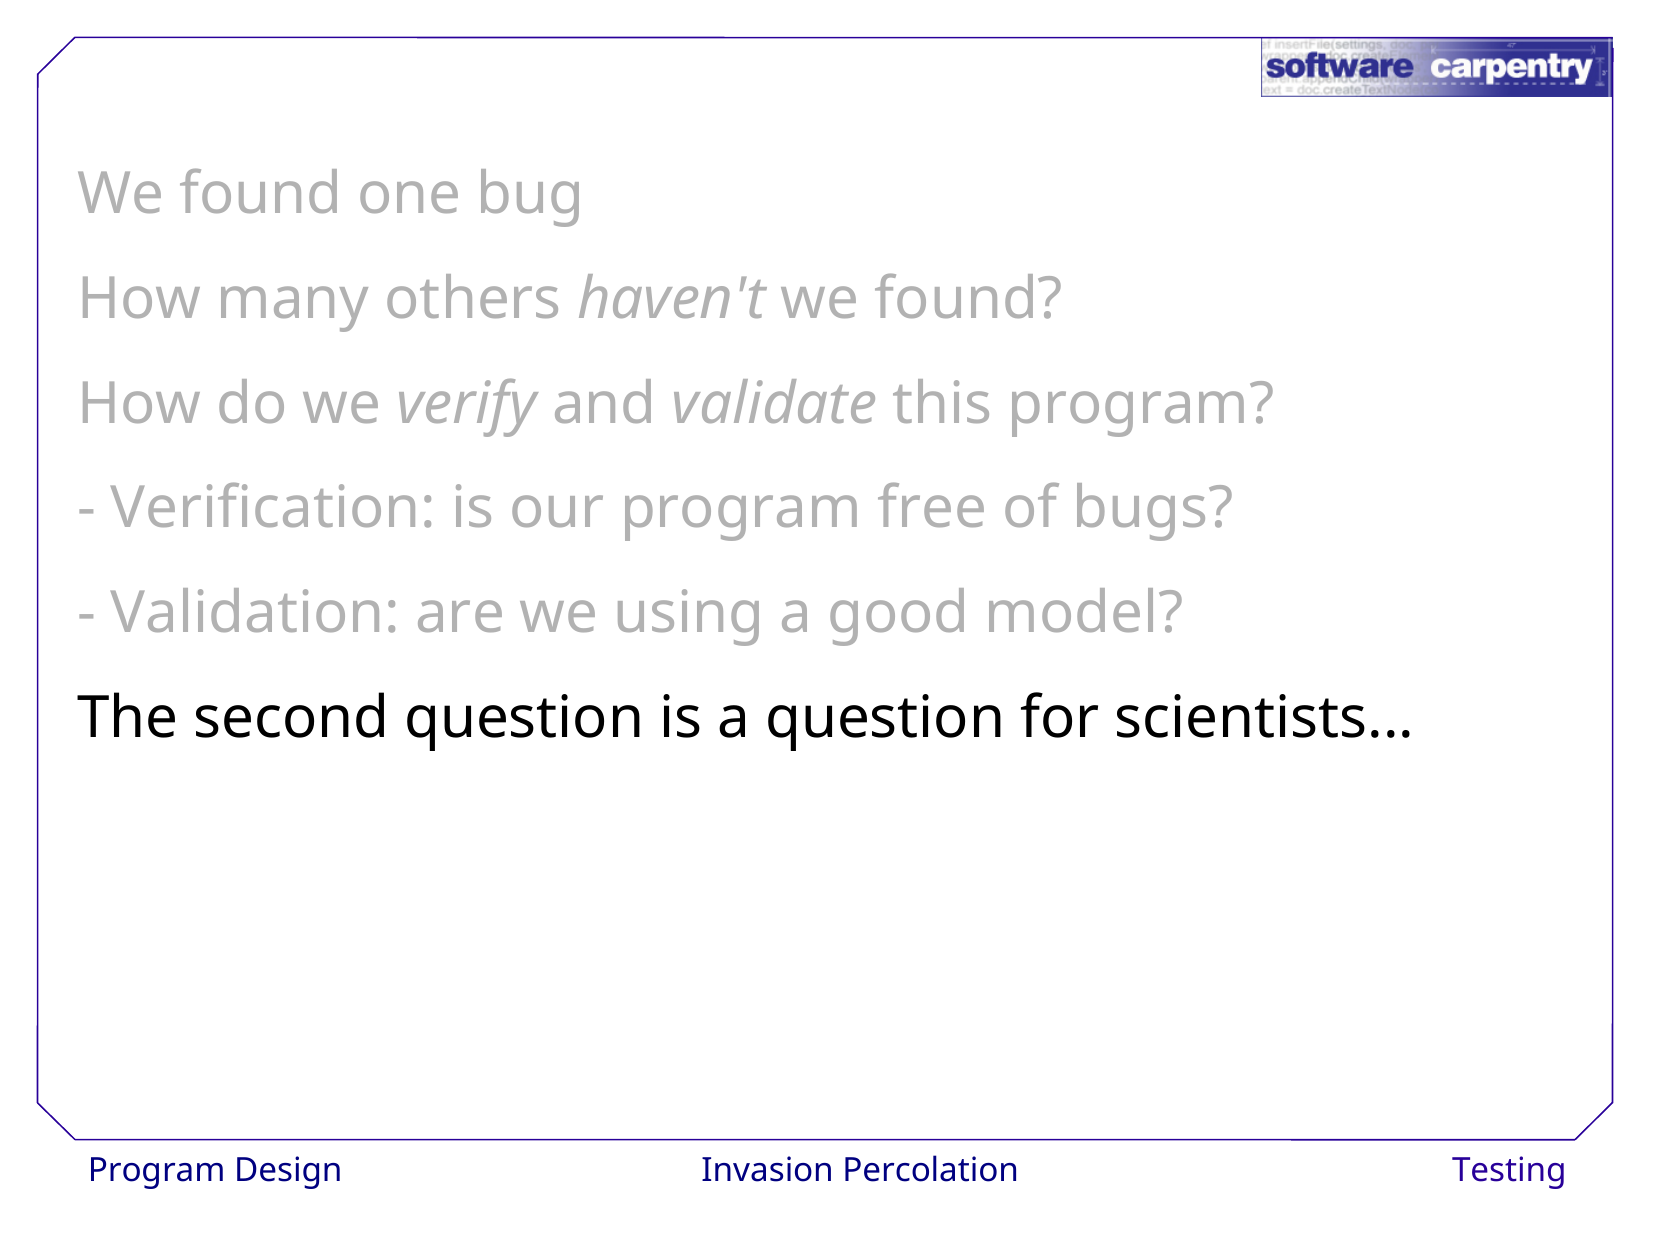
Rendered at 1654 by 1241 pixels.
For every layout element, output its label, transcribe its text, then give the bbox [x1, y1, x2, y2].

picture [1261, 39, 1613, 97]
text_box We found one bug How many others haven't we found? How do we verify and validate this program? - Verification: is our program free of bugs? - Validation: are we using a good model? The second question is a question for scientists... [62, 112, 1580, 758]
